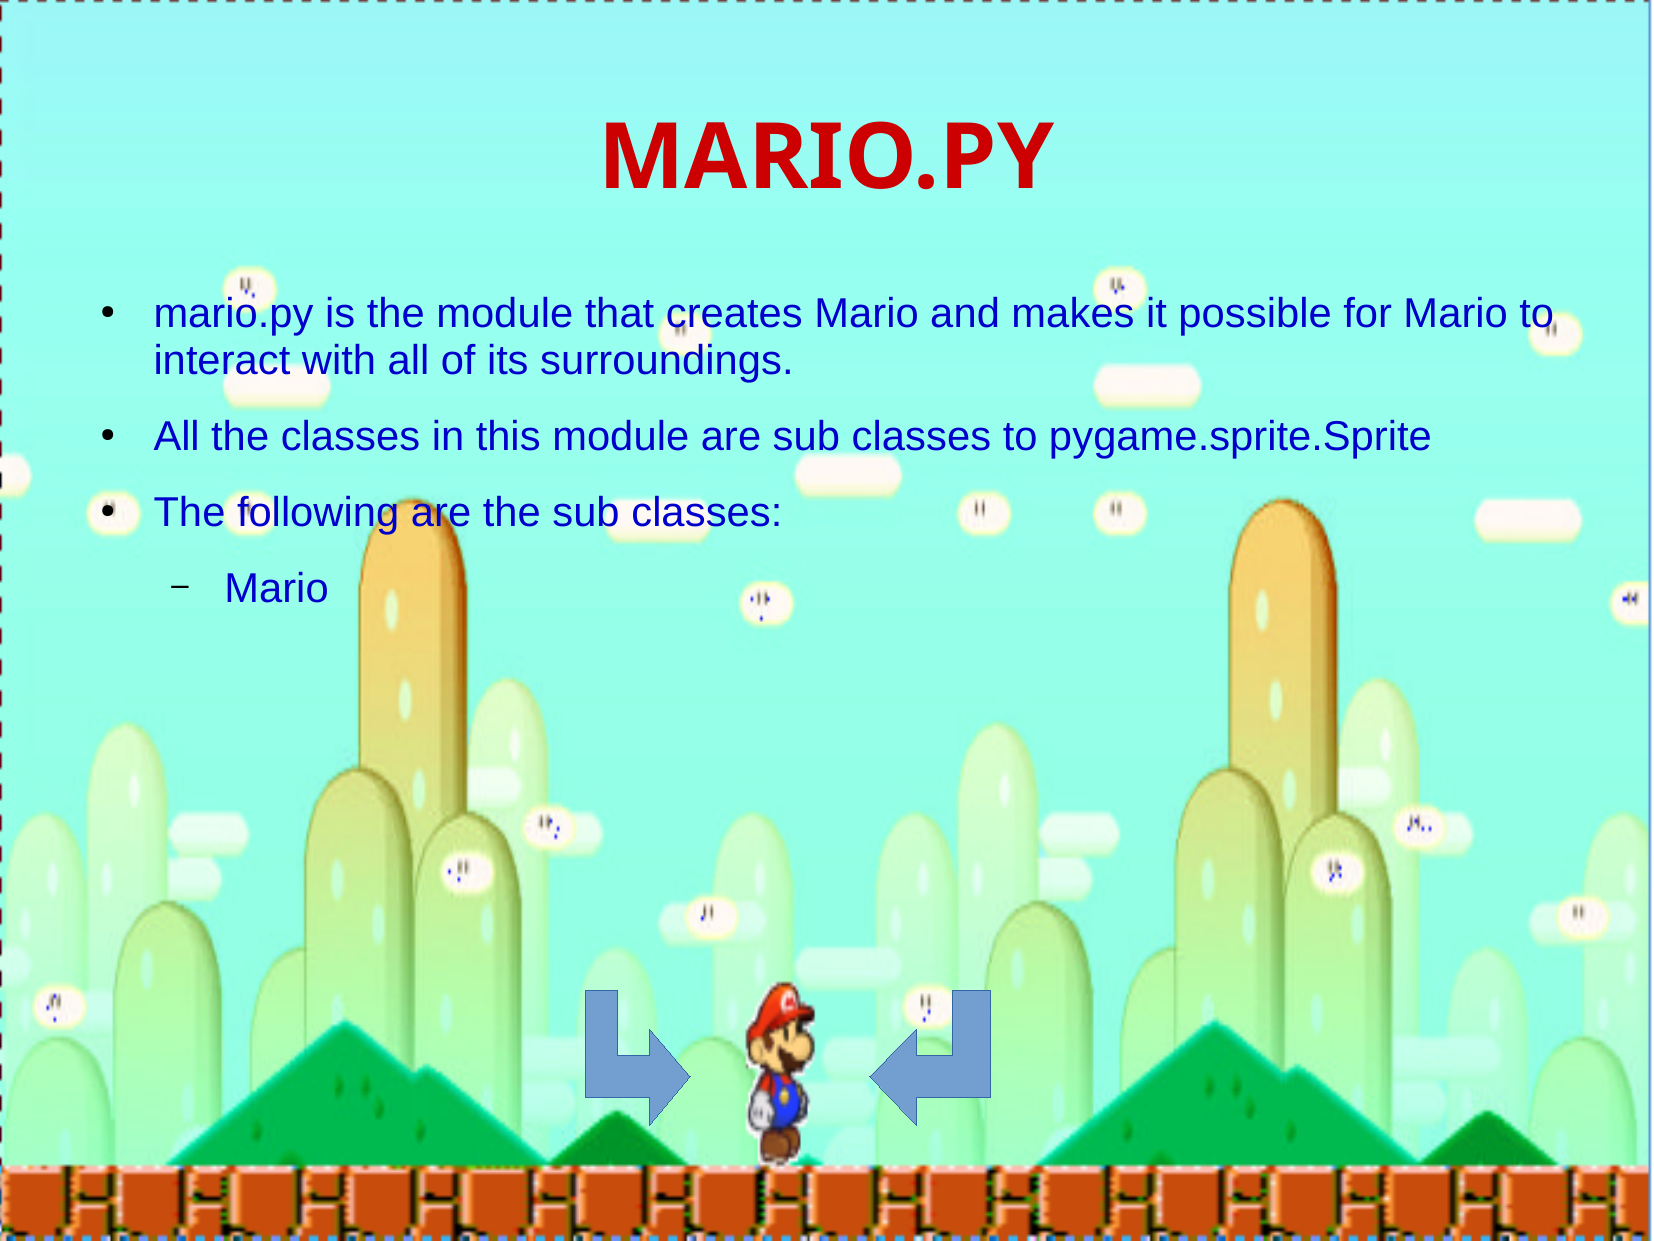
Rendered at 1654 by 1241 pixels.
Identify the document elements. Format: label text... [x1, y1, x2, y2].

picture [0, 0, 1654, 1241]
title MARIO.PY [82, 49, 1571, 257]
list mario.py is the module that creates Mario and makes it possible for Mario to interact with all of its surroundings. All the classes in this module are sub classes to pygame.sprite.Sprite The following are the sub classes: Mario [82, 290, 1571, 1010]
text_box [869, 990, 991, 1126]
text_box [585, 990, 691, 1126]
